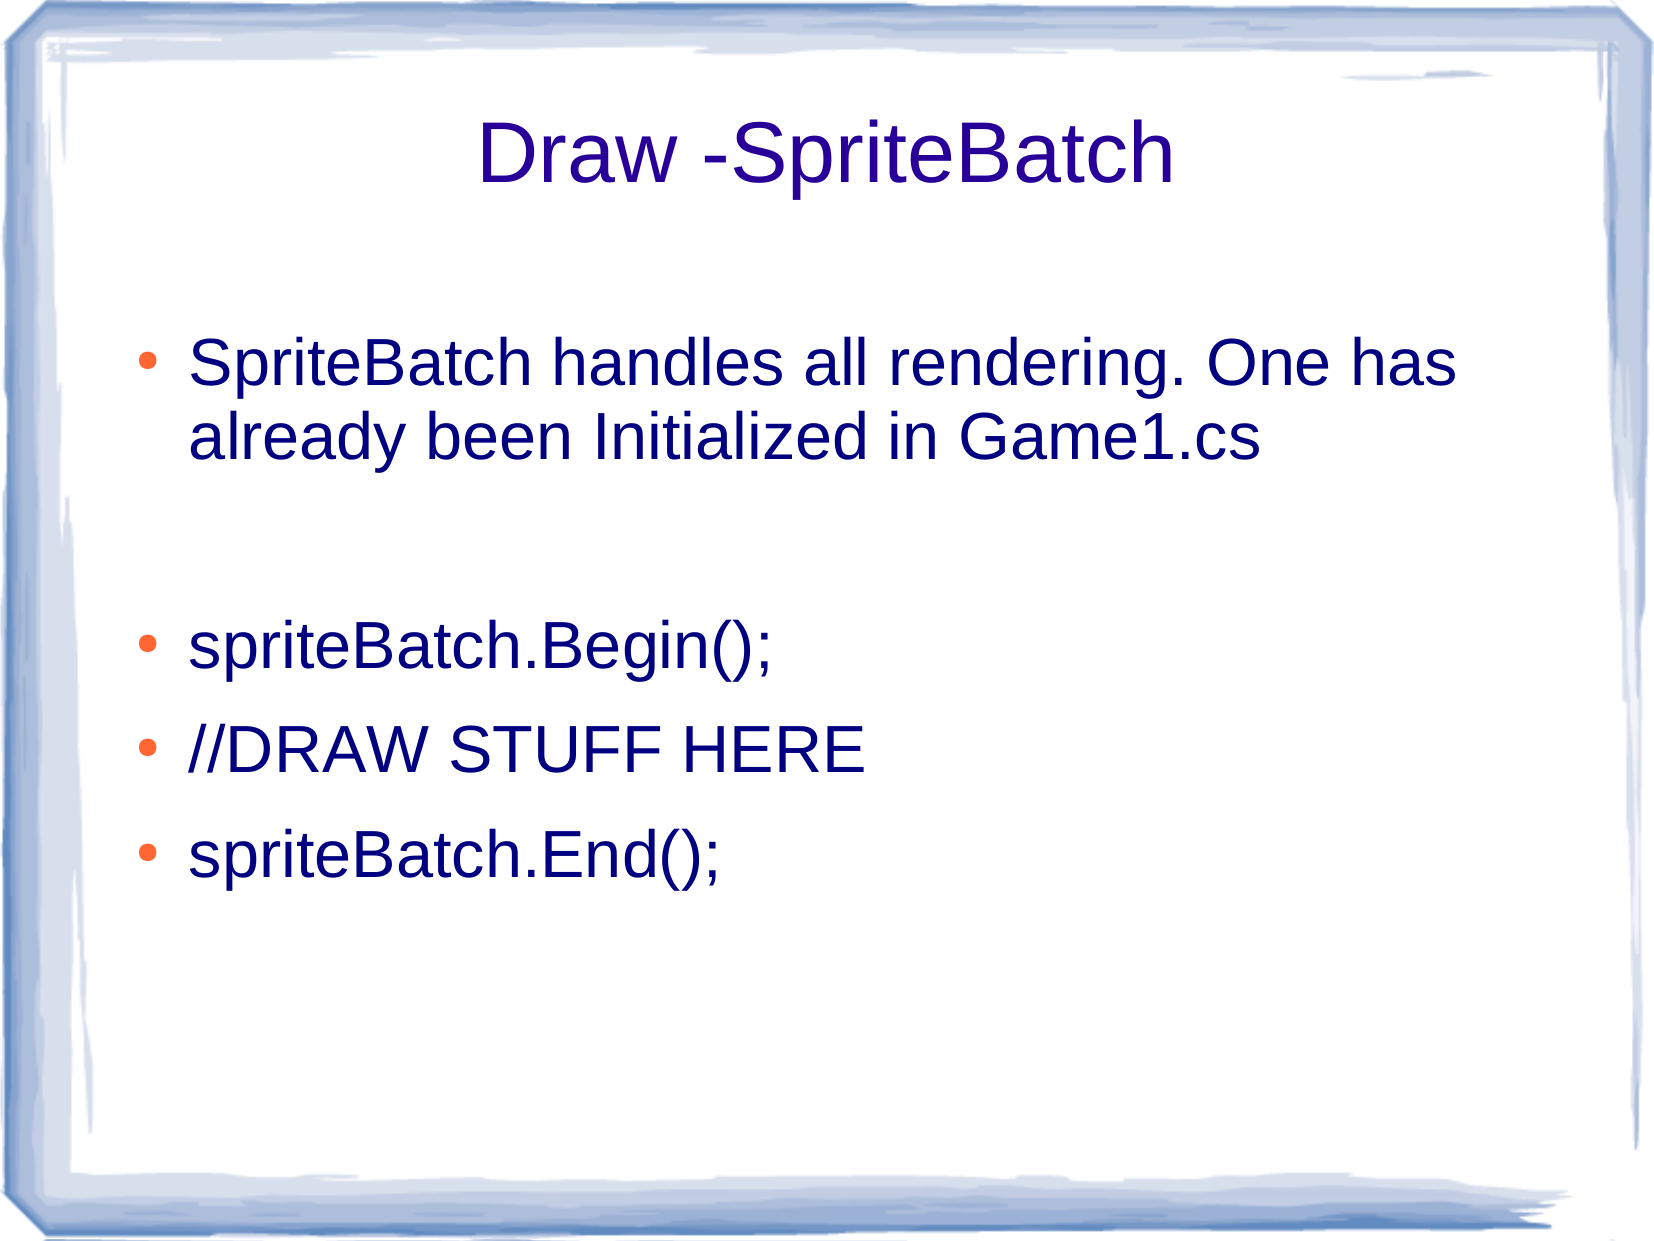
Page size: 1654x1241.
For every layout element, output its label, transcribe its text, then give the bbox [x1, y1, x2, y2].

picture [0, 0, 1654, 1241]
title Draw -SpriteBatch [82, 49, 1571, 257]
list SpriteBatch handles all rendering. One has already been Initialized in Game1.cs spriteBatch.Begin(); //DRAW STUFF HERE spriteBatch.End(); [118, 324, 1571, 1004]
